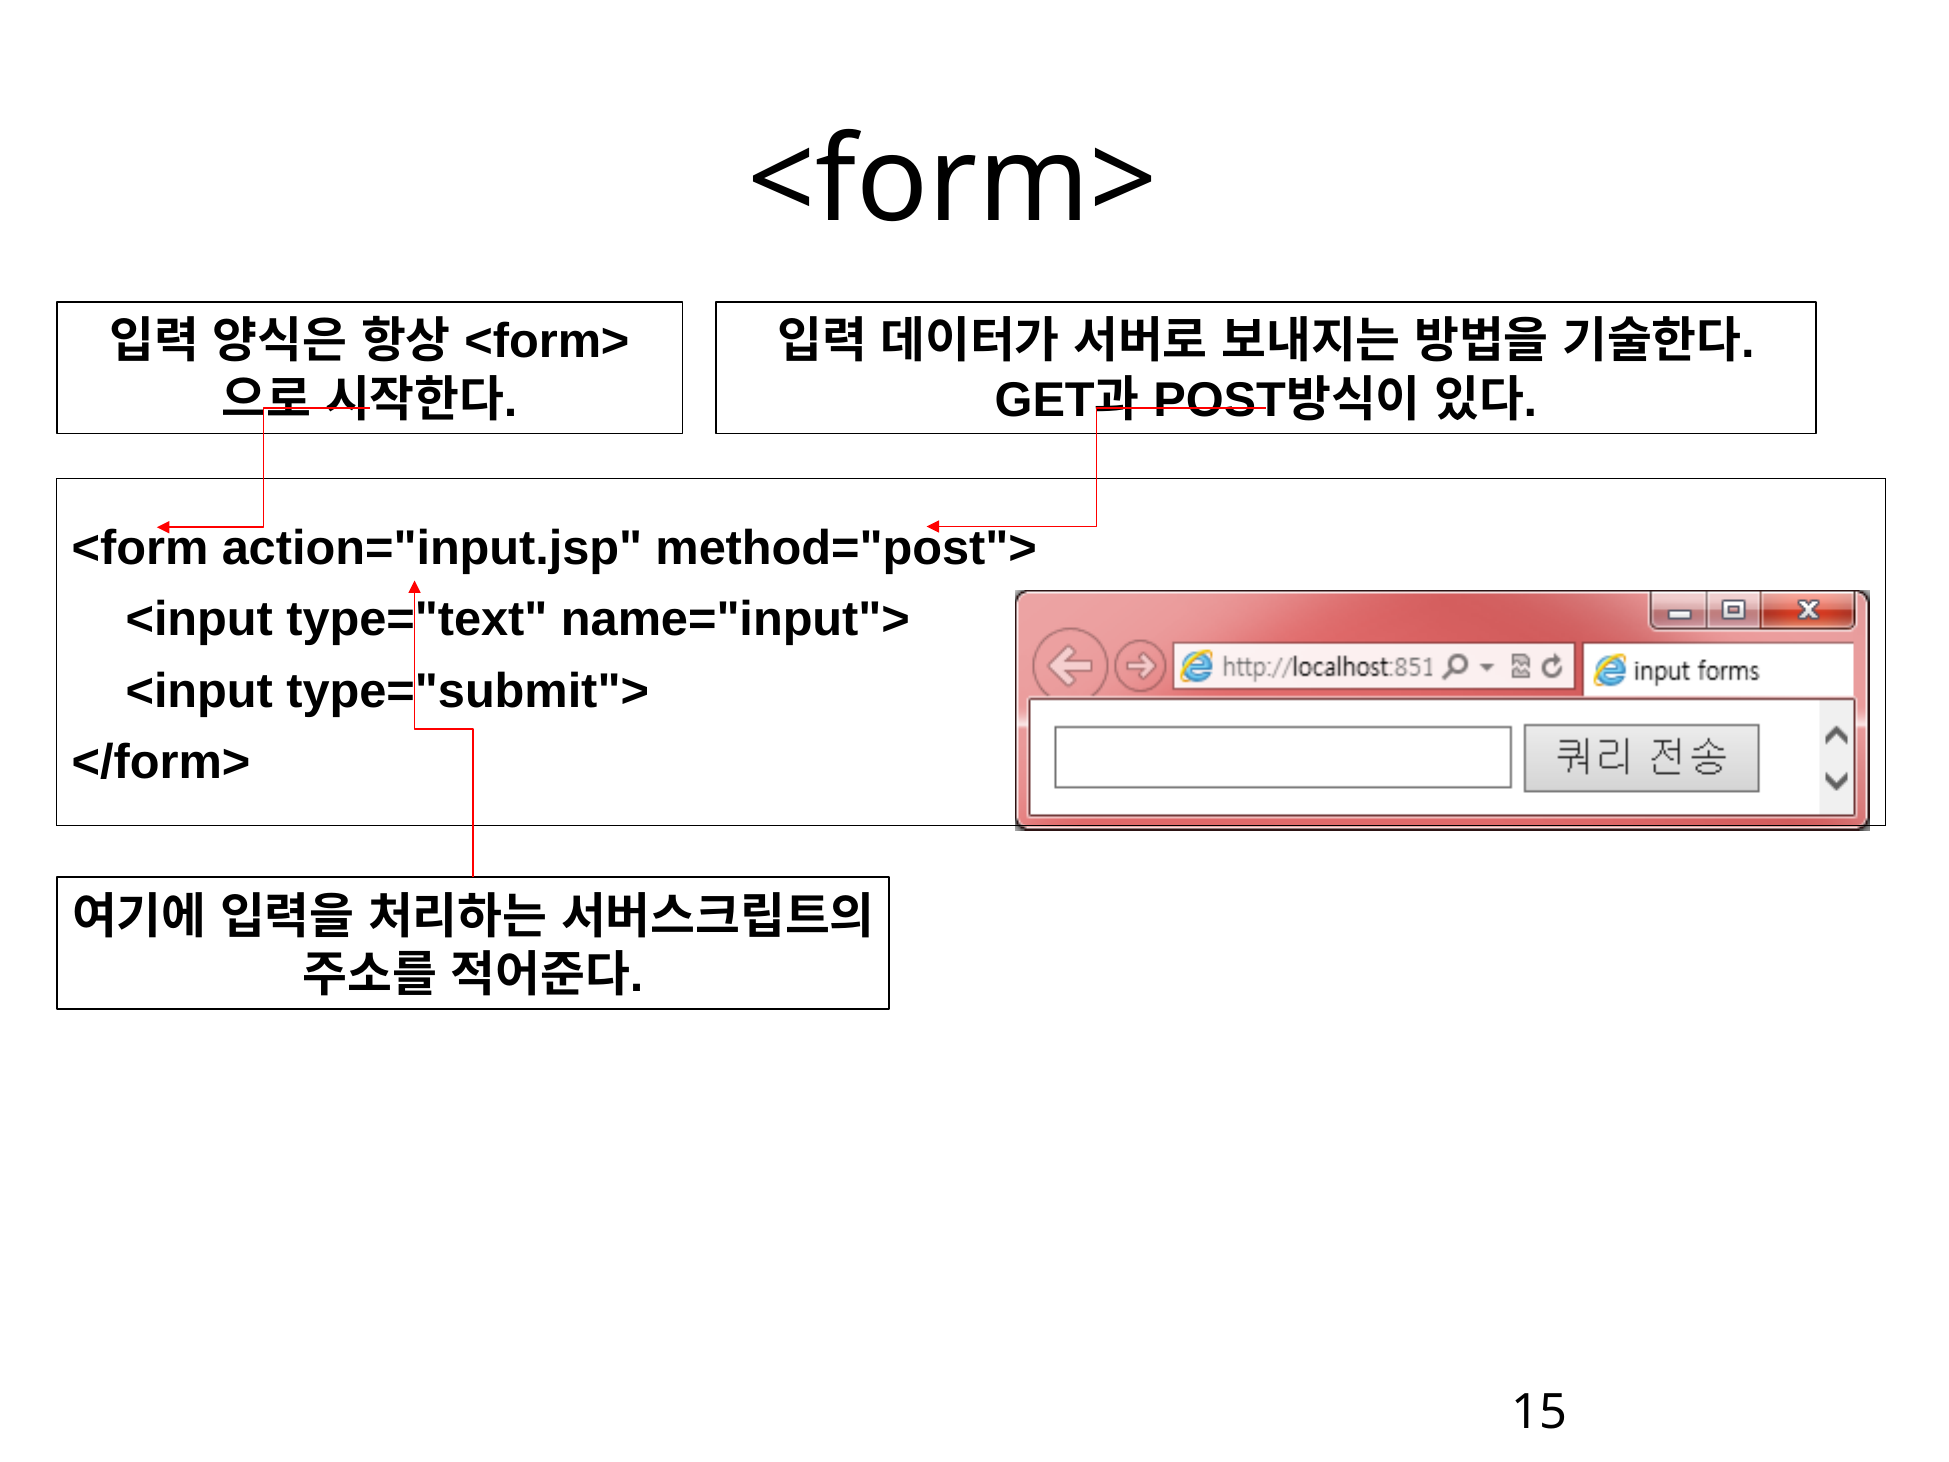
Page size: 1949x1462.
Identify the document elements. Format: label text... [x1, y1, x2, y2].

title <form> [156, 92, 1749, 255]
list <form action="input.jsp" method="post"> <input type="text" name="input"> <input type="submit"> </form> [56, 478, 1886, 826]
picture [1015, 826, 1870, 831]
text_box 입력 데이터가 서버로 보내지는 방법을 기술한다. GET과 POST방식이 있다. [715, 301, 1817, 434]
slide_number <숫자> [1496, 1372, 1899, 1462]
text_box 여기에 입력을 처리하는 서버스크립트의 주소를 적어준다. [56, 877, 890, 1009]
text_box 입력 양식은 항상 <form>으로 시작한다. [56, 301, 683, 434]
